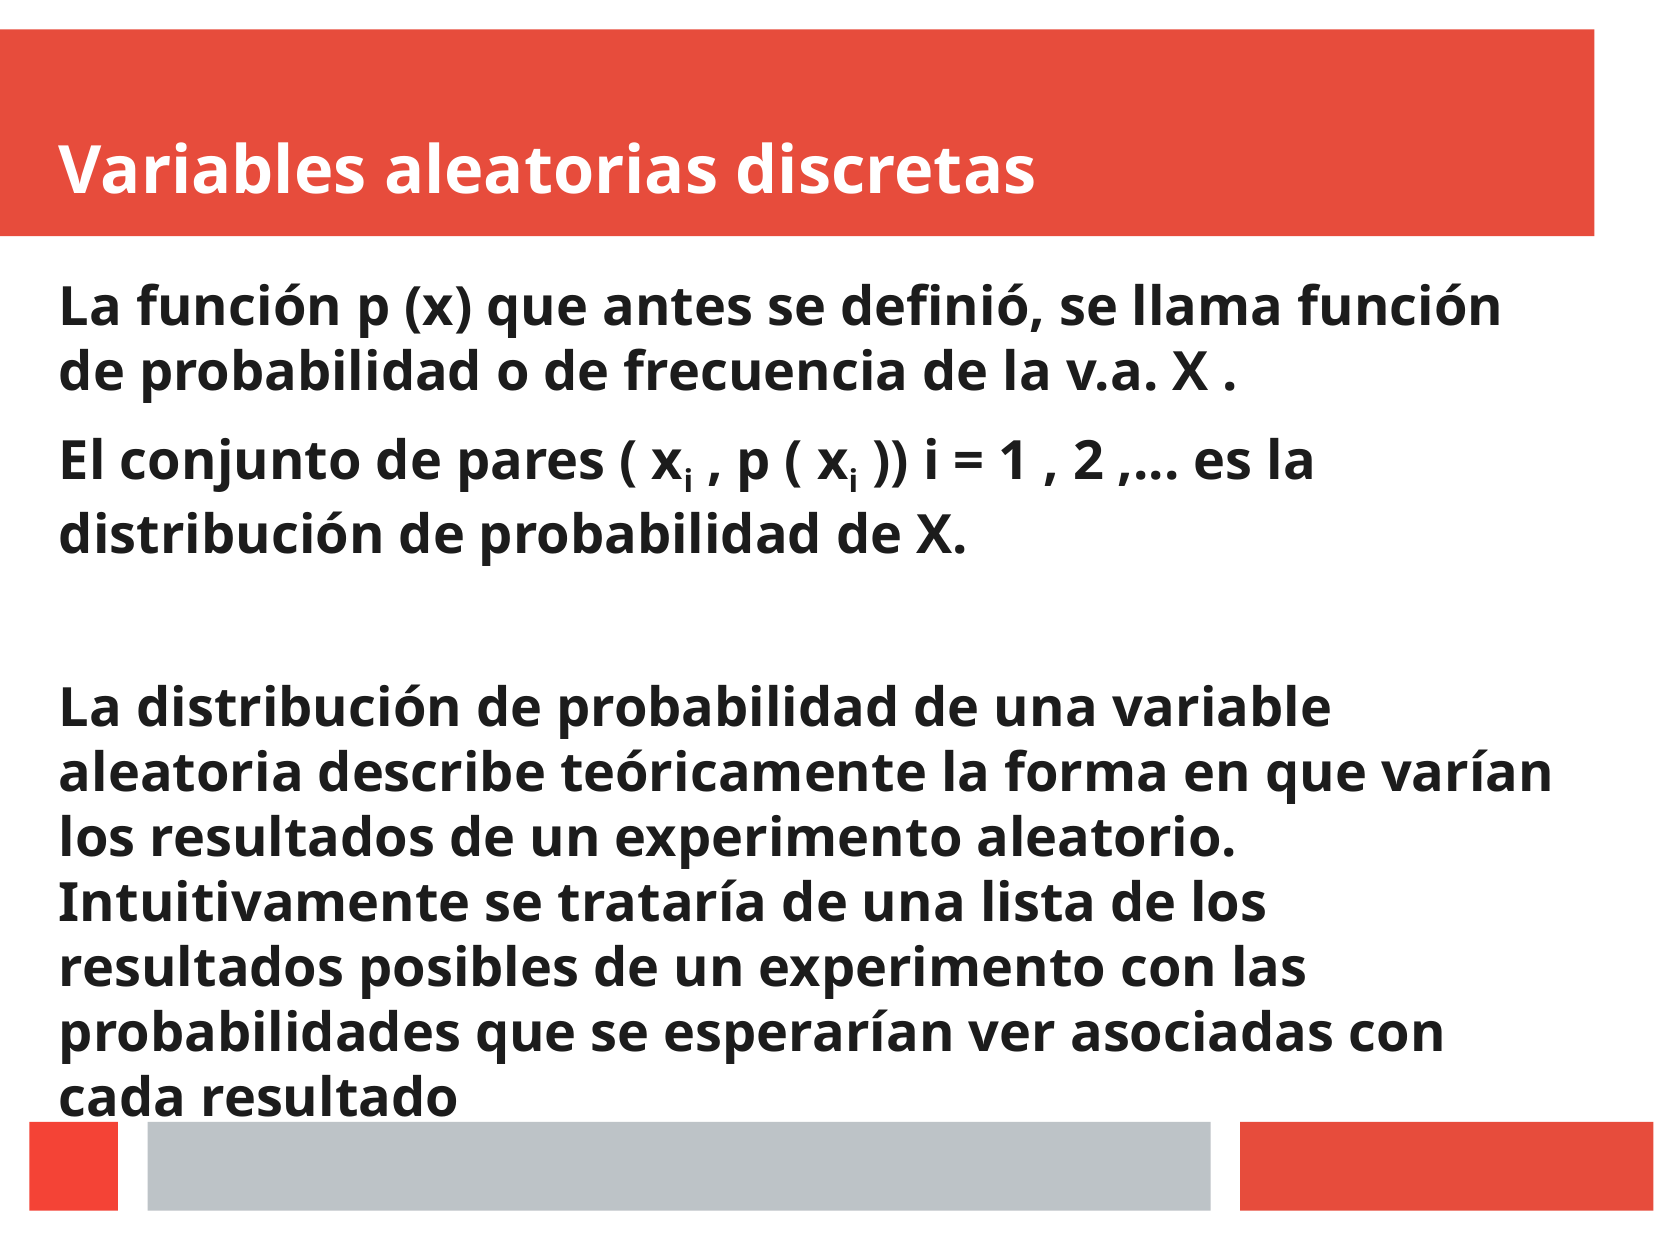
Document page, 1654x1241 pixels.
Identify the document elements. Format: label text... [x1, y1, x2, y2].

text_box La función p (x) que antes se definió, se llama función de probabilidad o de frecuencia de la v.a. X . El conjunto de pares ( xi , p ( xi )) i = 1 , 2 ,... es la distribución de probabilidad de X. [58, 271, 1512, 638]
text_box Variables aleatorias discretas [58, 58, 1595, 207]
text_box La distribución de probabilidad de una variable aleatoria describe teóricamente la forma en que varían los resultados de un experimento aleatorio. Intuitivamente se trataría de una lista de los resultados posibles de un experimento con las probabilidades que se esperarían ver asociadas con cada resultado [58, 672, 1565, 1039]
